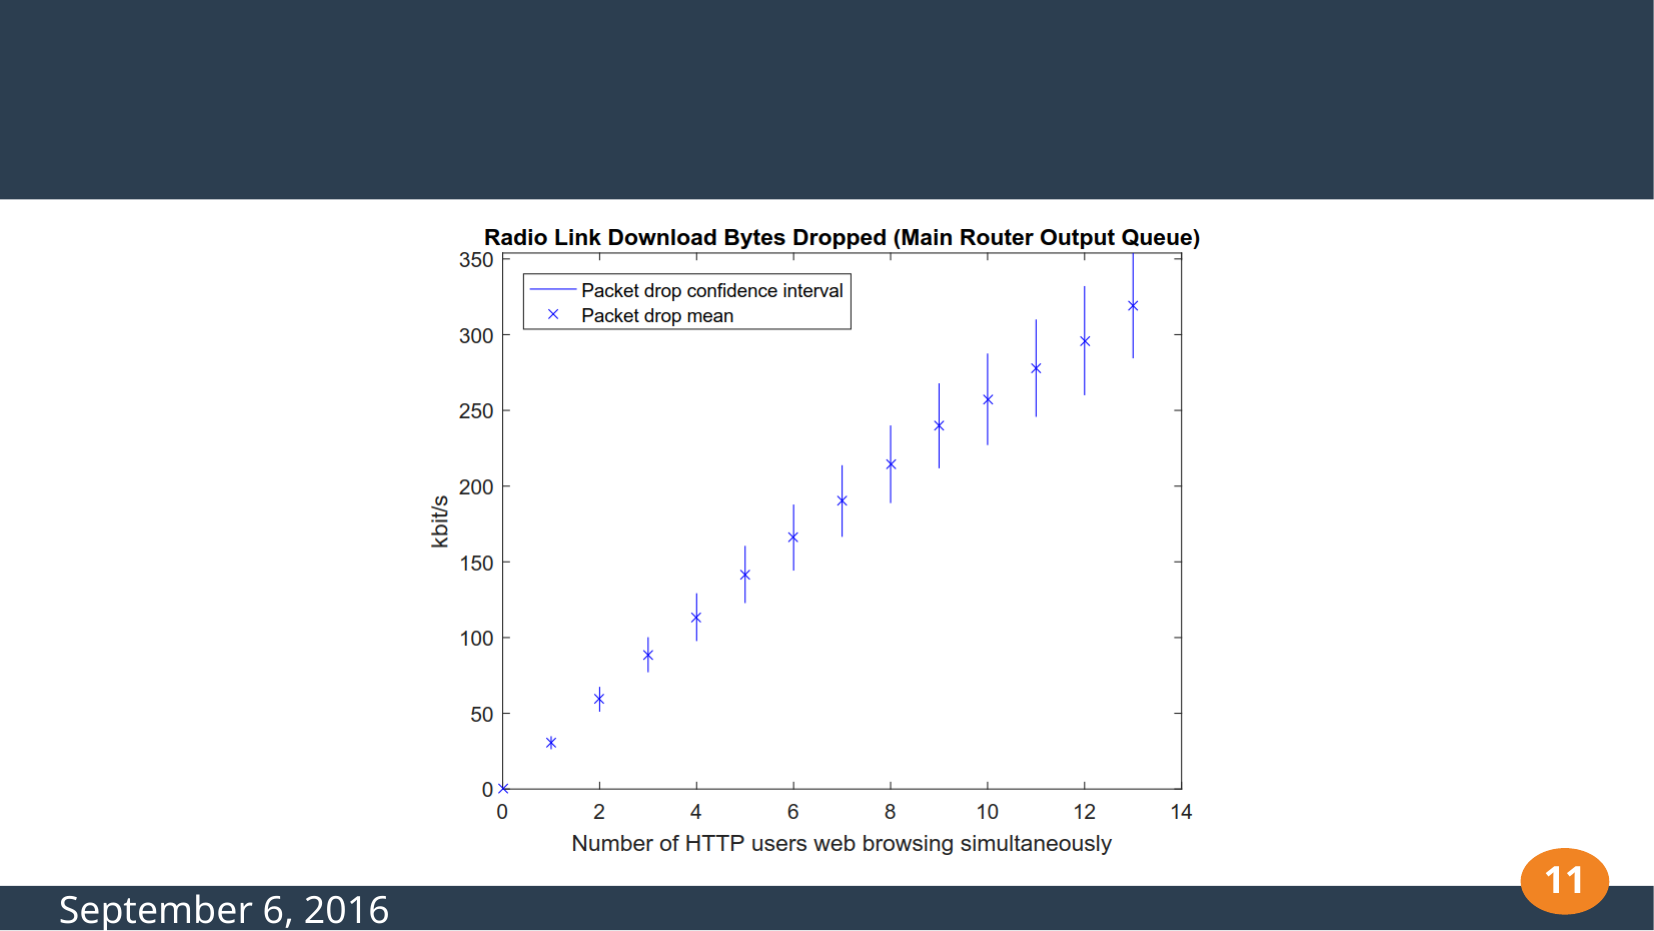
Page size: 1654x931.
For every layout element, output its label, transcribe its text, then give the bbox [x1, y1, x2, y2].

picture [389, 205, 1265, 861]
text_box September 6, 2016 [59, 885, 532, 931]
text_box 14 [1505, 837, 1625, 926]
